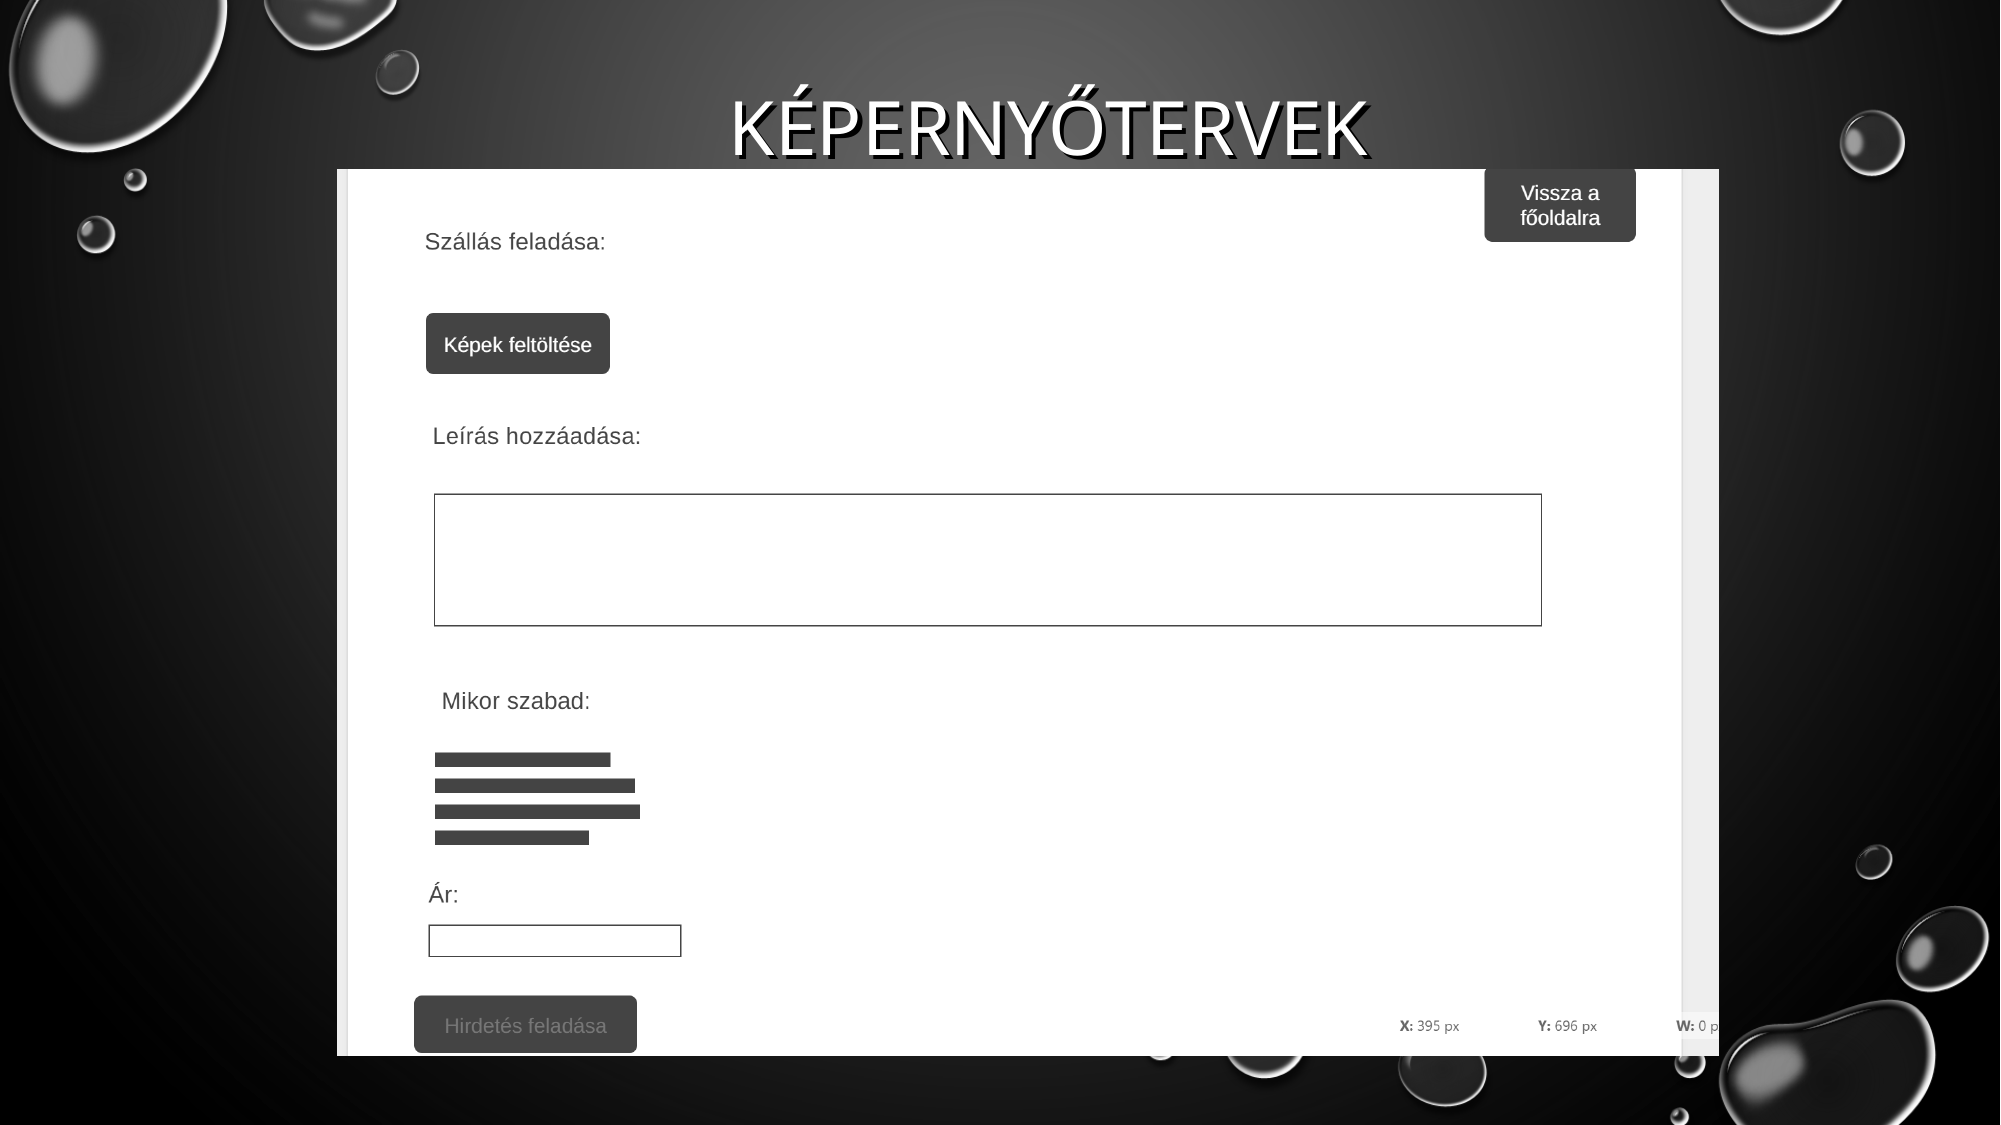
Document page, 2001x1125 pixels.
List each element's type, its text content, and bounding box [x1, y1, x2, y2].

title Képernyőtervek [198, 0, 1899, 262]
picture [337, 169, 1719, 1056]
